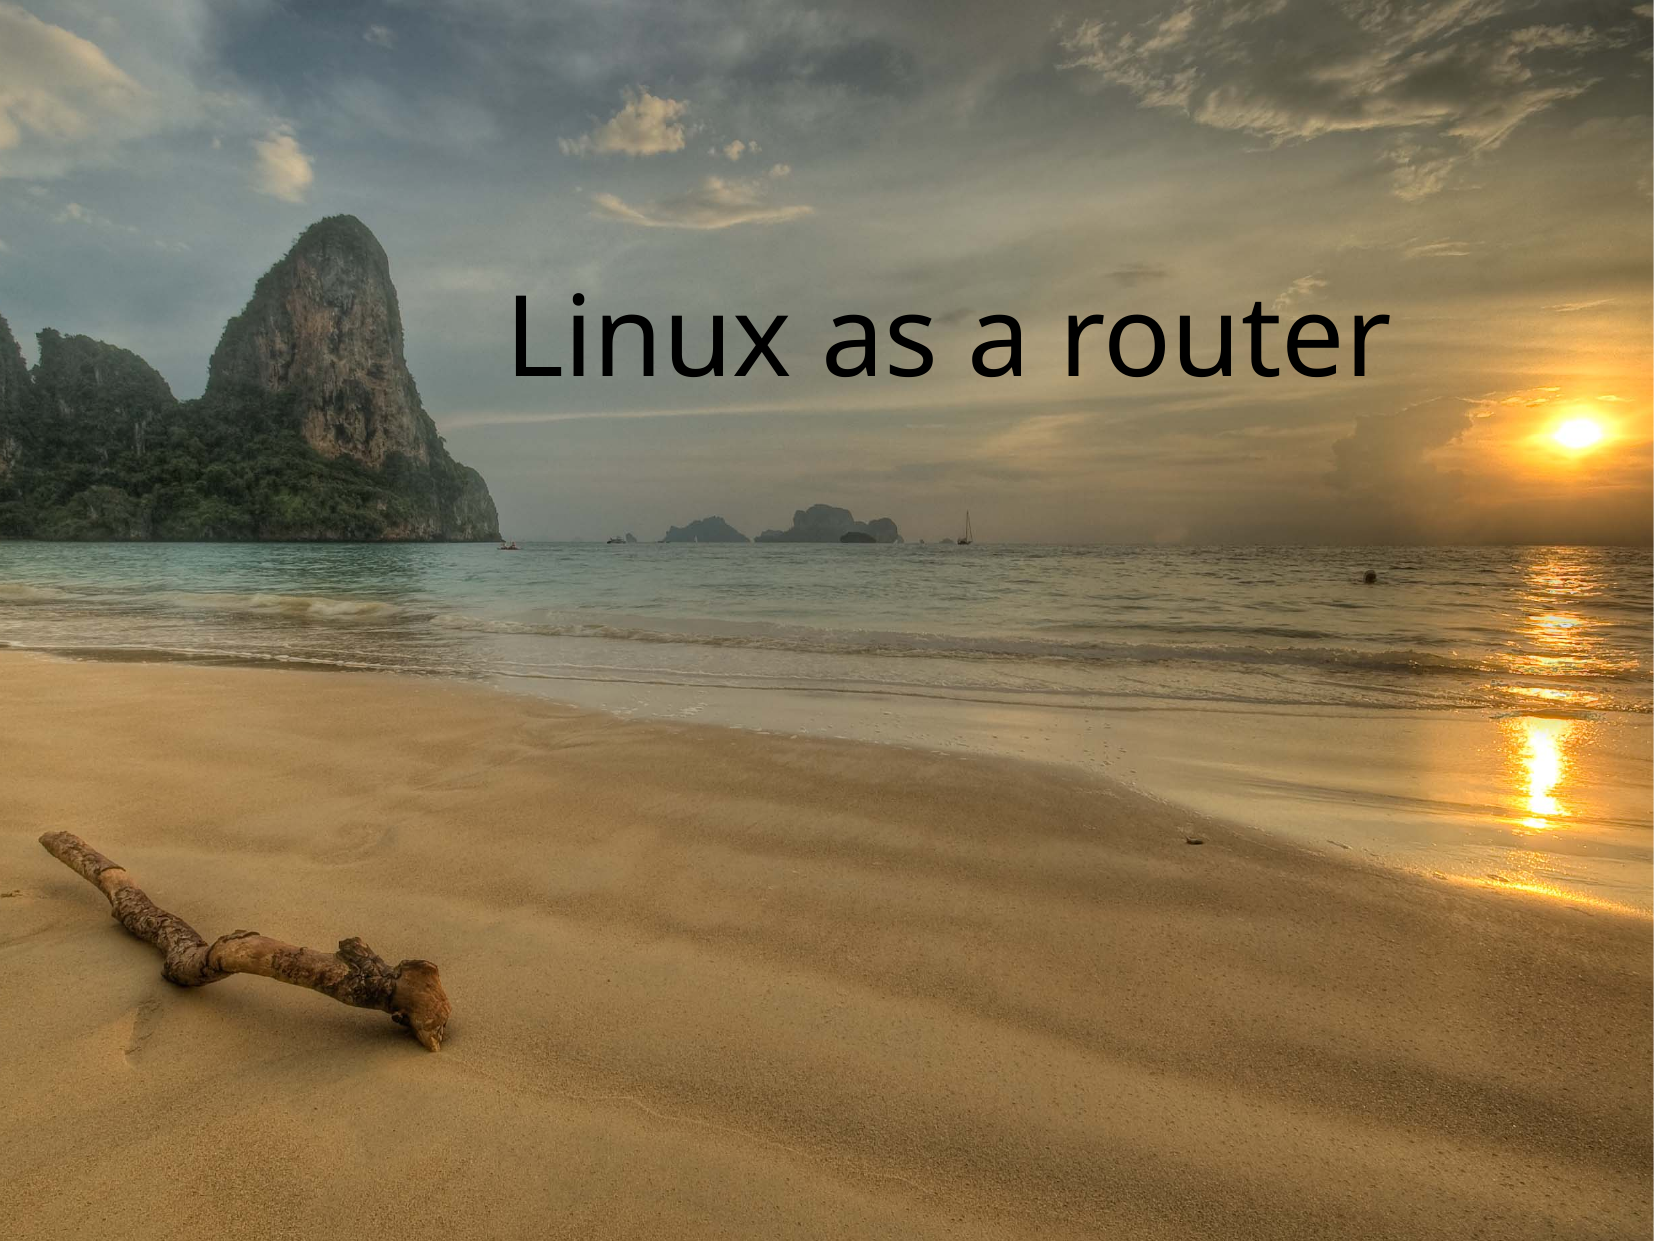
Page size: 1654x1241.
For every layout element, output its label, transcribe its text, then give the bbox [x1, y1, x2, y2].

title Linux as a router [505, 0, 1592, 665]
picture [0, 0, 1654, 1241]
